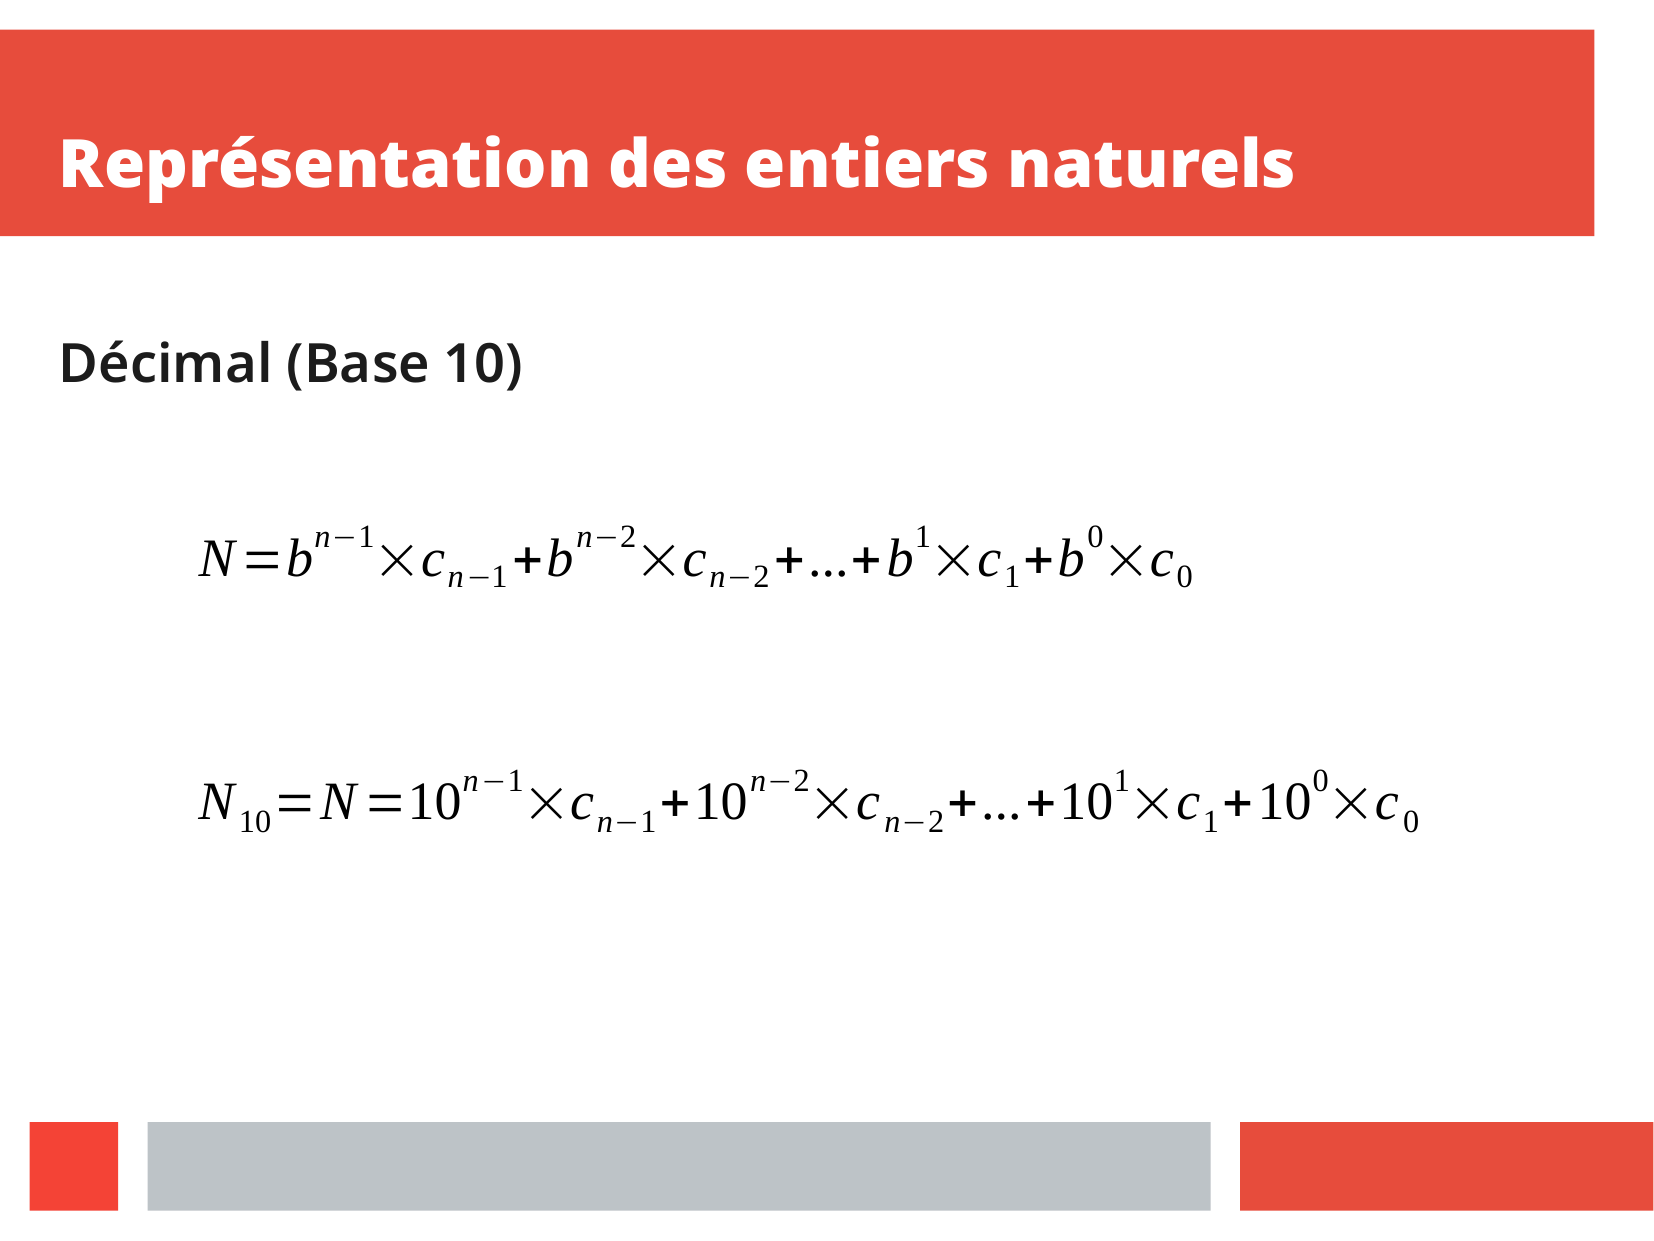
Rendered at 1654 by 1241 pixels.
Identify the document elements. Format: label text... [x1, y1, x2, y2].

title Représentation des entiers naturels [59, 59, 1595, 207]
chart [189, 519, 1200, 595]
list Décimal (Base 10) [59, 324, 1565, 1093]
chart [188, 763, 1425, 839]
